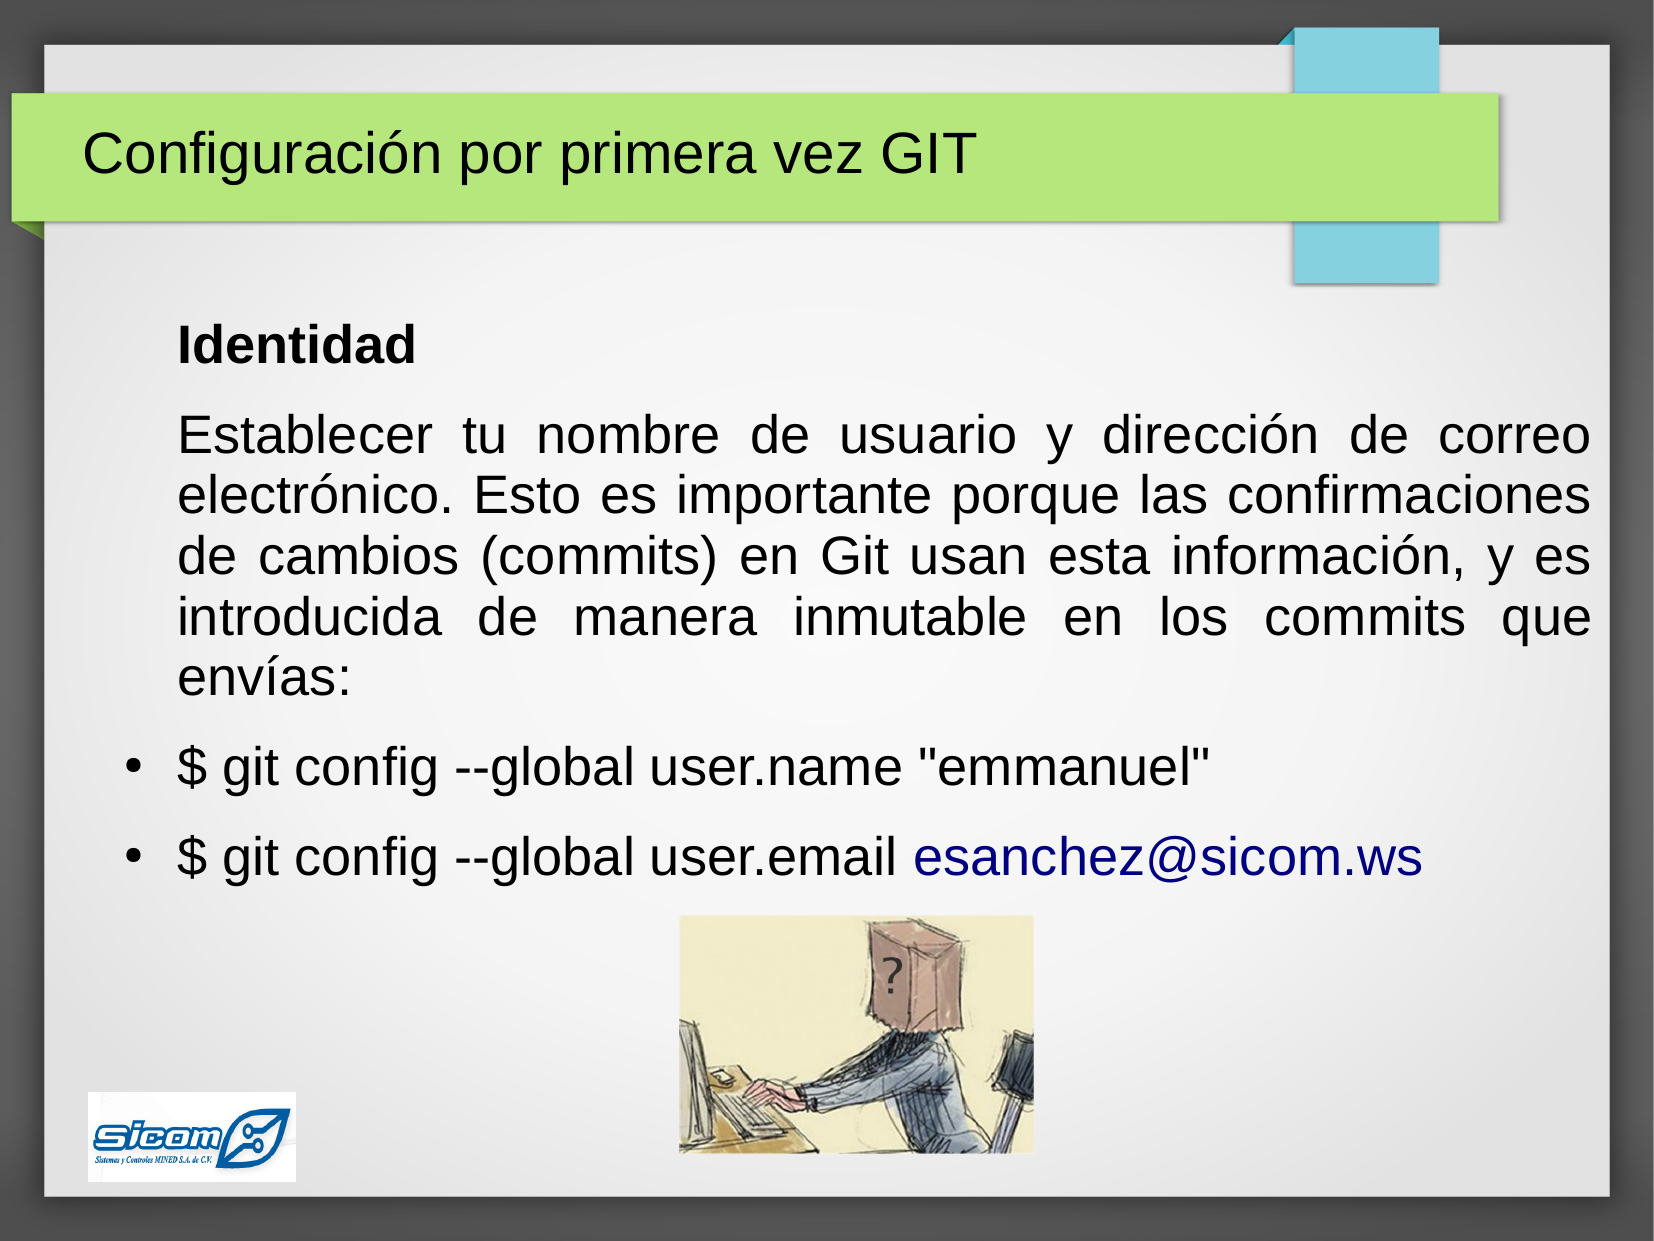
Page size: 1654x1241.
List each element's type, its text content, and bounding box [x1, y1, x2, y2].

title Configuración por primera vez GIT [82, 94, 1264, 213]
list Identidad Establecer tu nombre de usuario y dirección de correo electrónico. Esto es importante porque las confirmaciones de cambios (commits) en Git usan esta información, y es introducida de manera inmutable en los commits que envías: $ git config --global user.name "emmanuel" $ git config --global user.email esanchez@sicom.ws [106, 314, 1595, 1034]
picture [0, 0, 1654, 1241]
